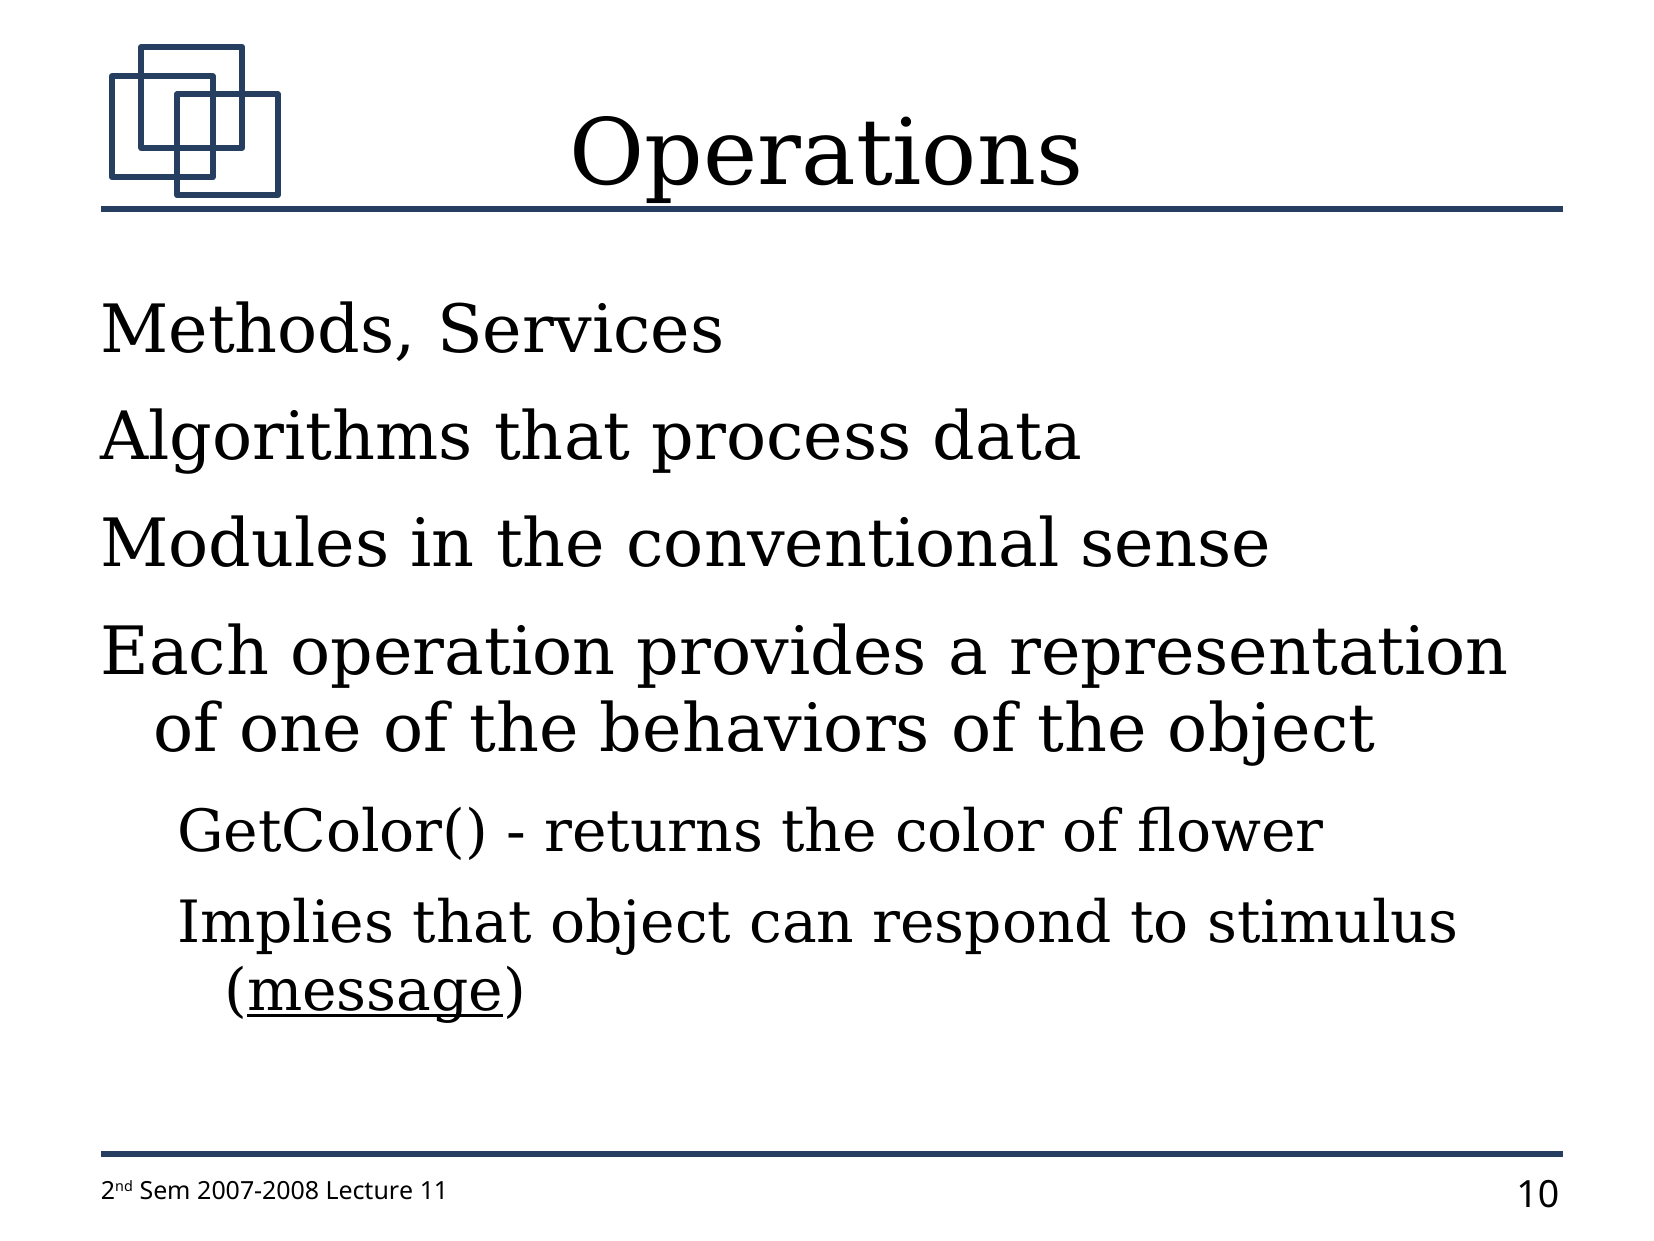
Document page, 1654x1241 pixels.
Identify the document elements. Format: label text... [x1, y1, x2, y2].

title Operations [82, 49, 1571, 257]
list Methods, Services Algorithms that process data Modules in the conventional sense Each operation provides a representation of one of the behaviors of the object GetColor() - returns the color of flower Implies that object can respond to stimulus (message) [82, 290, 1571, 1109]
